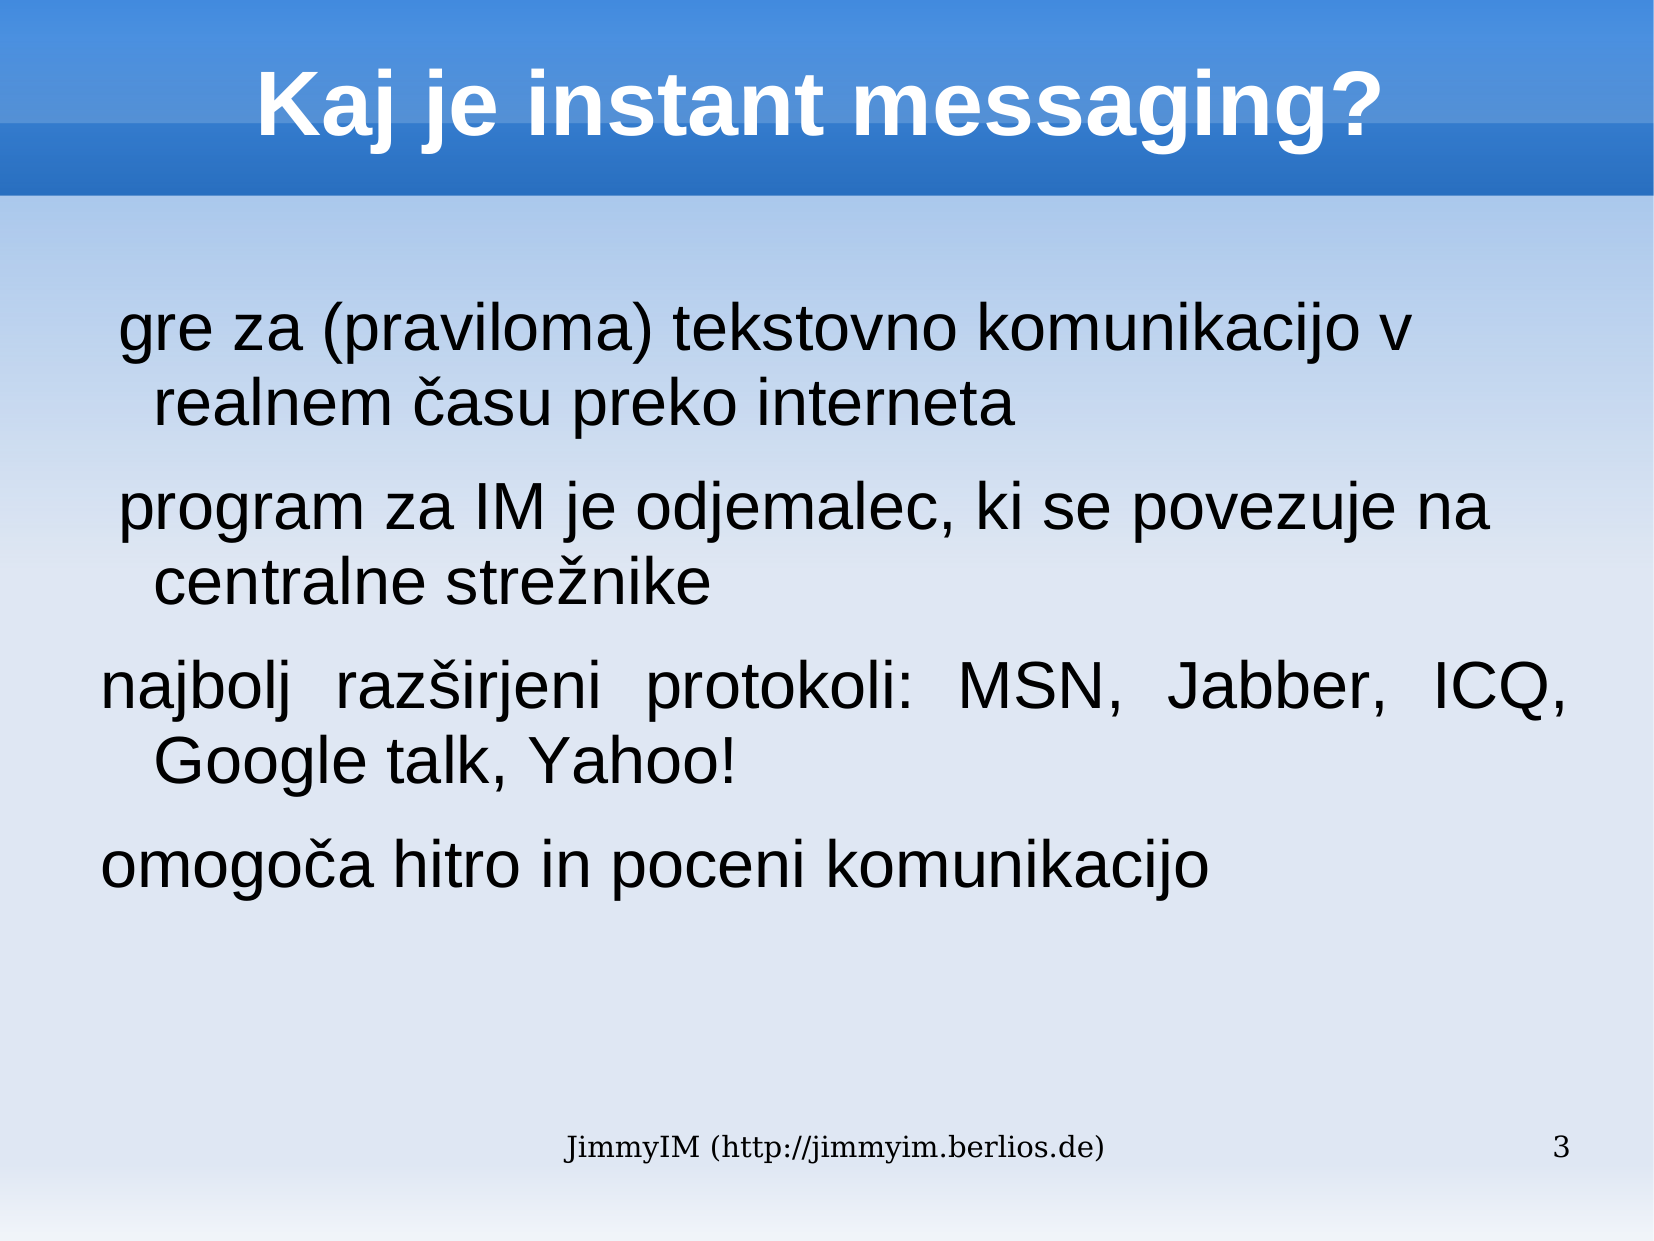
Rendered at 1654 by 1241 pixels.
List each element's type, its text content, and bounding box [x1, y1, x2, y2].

picture [0, 0, 1654, 1241]
list gre za (praviloma) tekstovno komunikacijo v realnem času preko interneta program za IM je odjemalec, ki se povezuje na centralne strežnike najbolj razširjeni protokoli: MSN, Jabber, ICQ, Google talk, Yahoo! omogoča hitro in poceni komunikacijo [82, 290, 1571, 1109]
title Kaj je instant messaging? [76, 0, 1565, 208]
